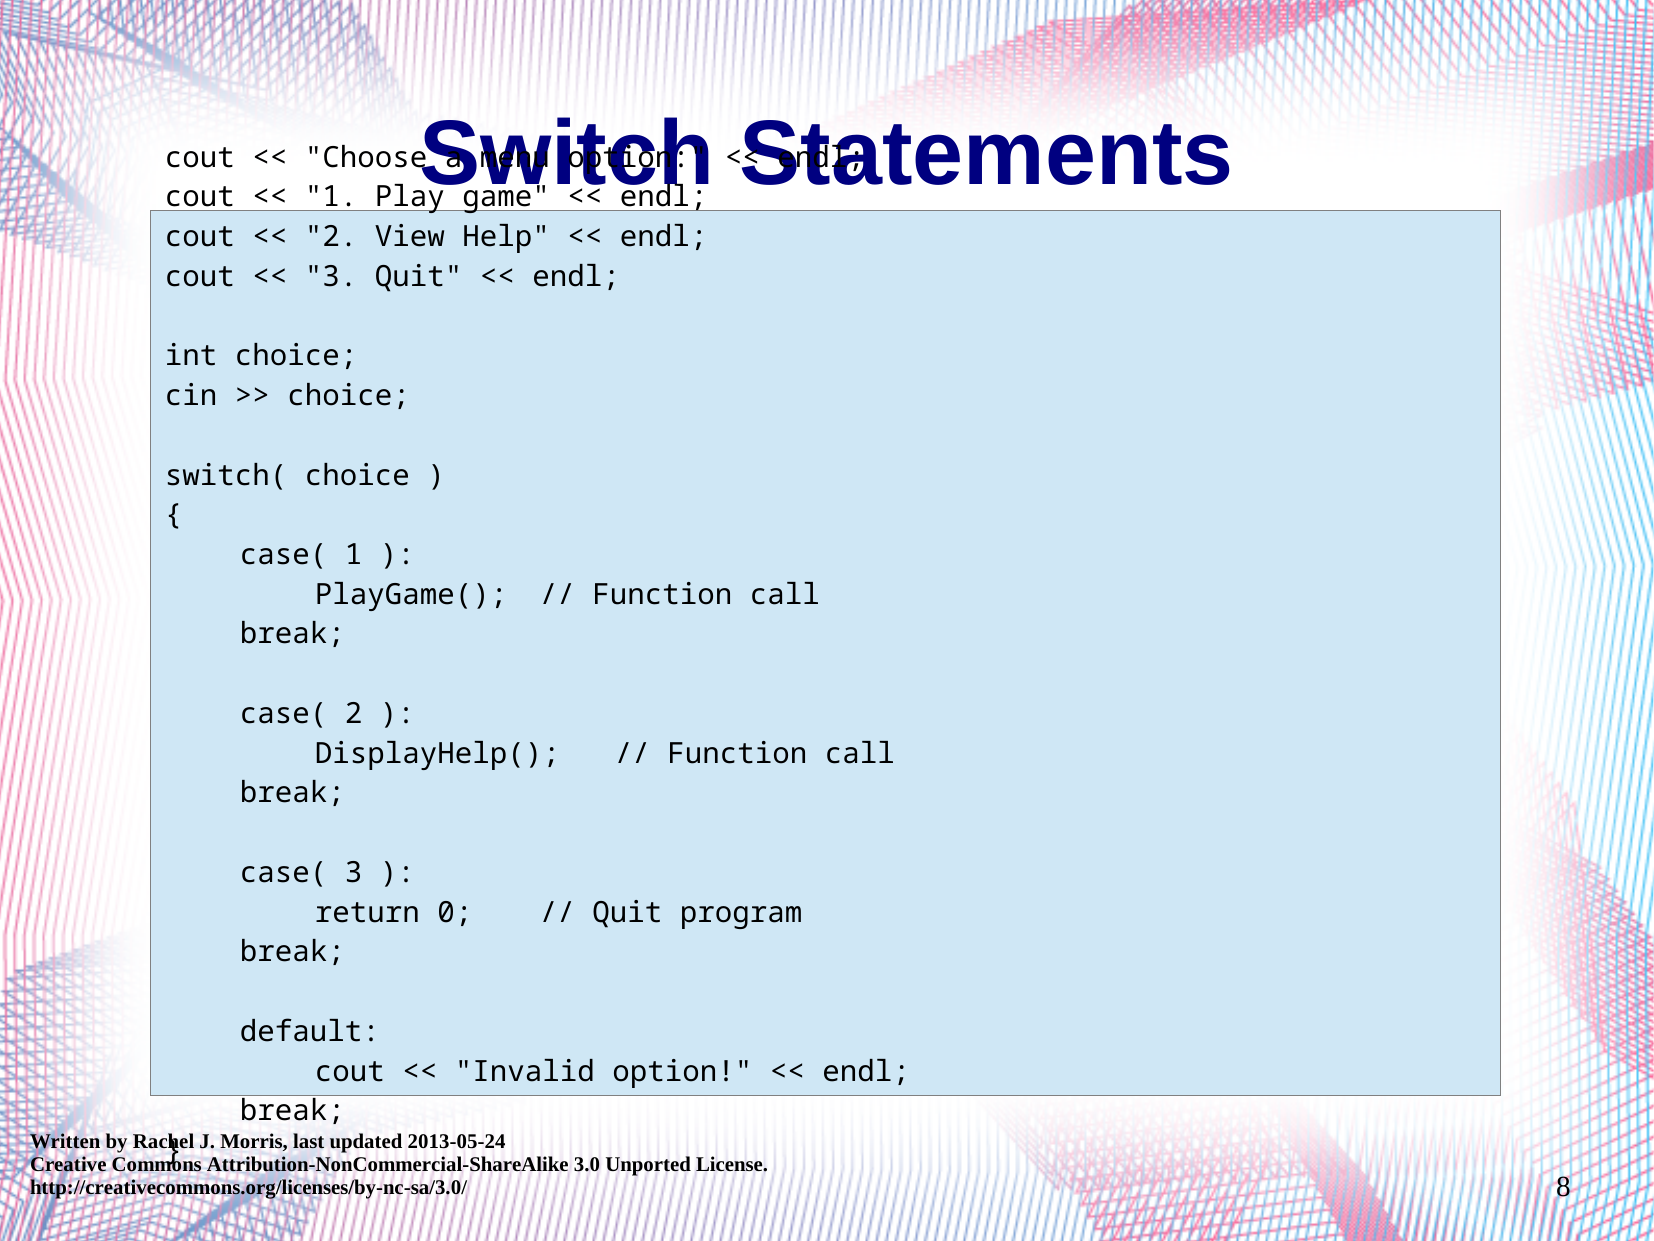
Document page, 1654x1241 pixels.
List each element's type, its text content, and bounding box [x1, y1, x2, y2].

text_box cout << "Choose a menu option:" << endl; cout << "1. Play game" << endl; cout << "2. View Help" << endl; cout << "3. Quit" << endl; int choice; cin >> choice; switch( choice ) { case( 1 ): PlayGame(); // Function call break; case( 2 ): DisplayHelp(); // Function call break; case( 3 ): return 0; // Quit program break; default: cout << "Invalid option!" << endl; break; } [150, 210, 1501, 1096]
picture [0, 0, 1654, 1241]
title Switch Statements [82, 49, 1571, 257]
